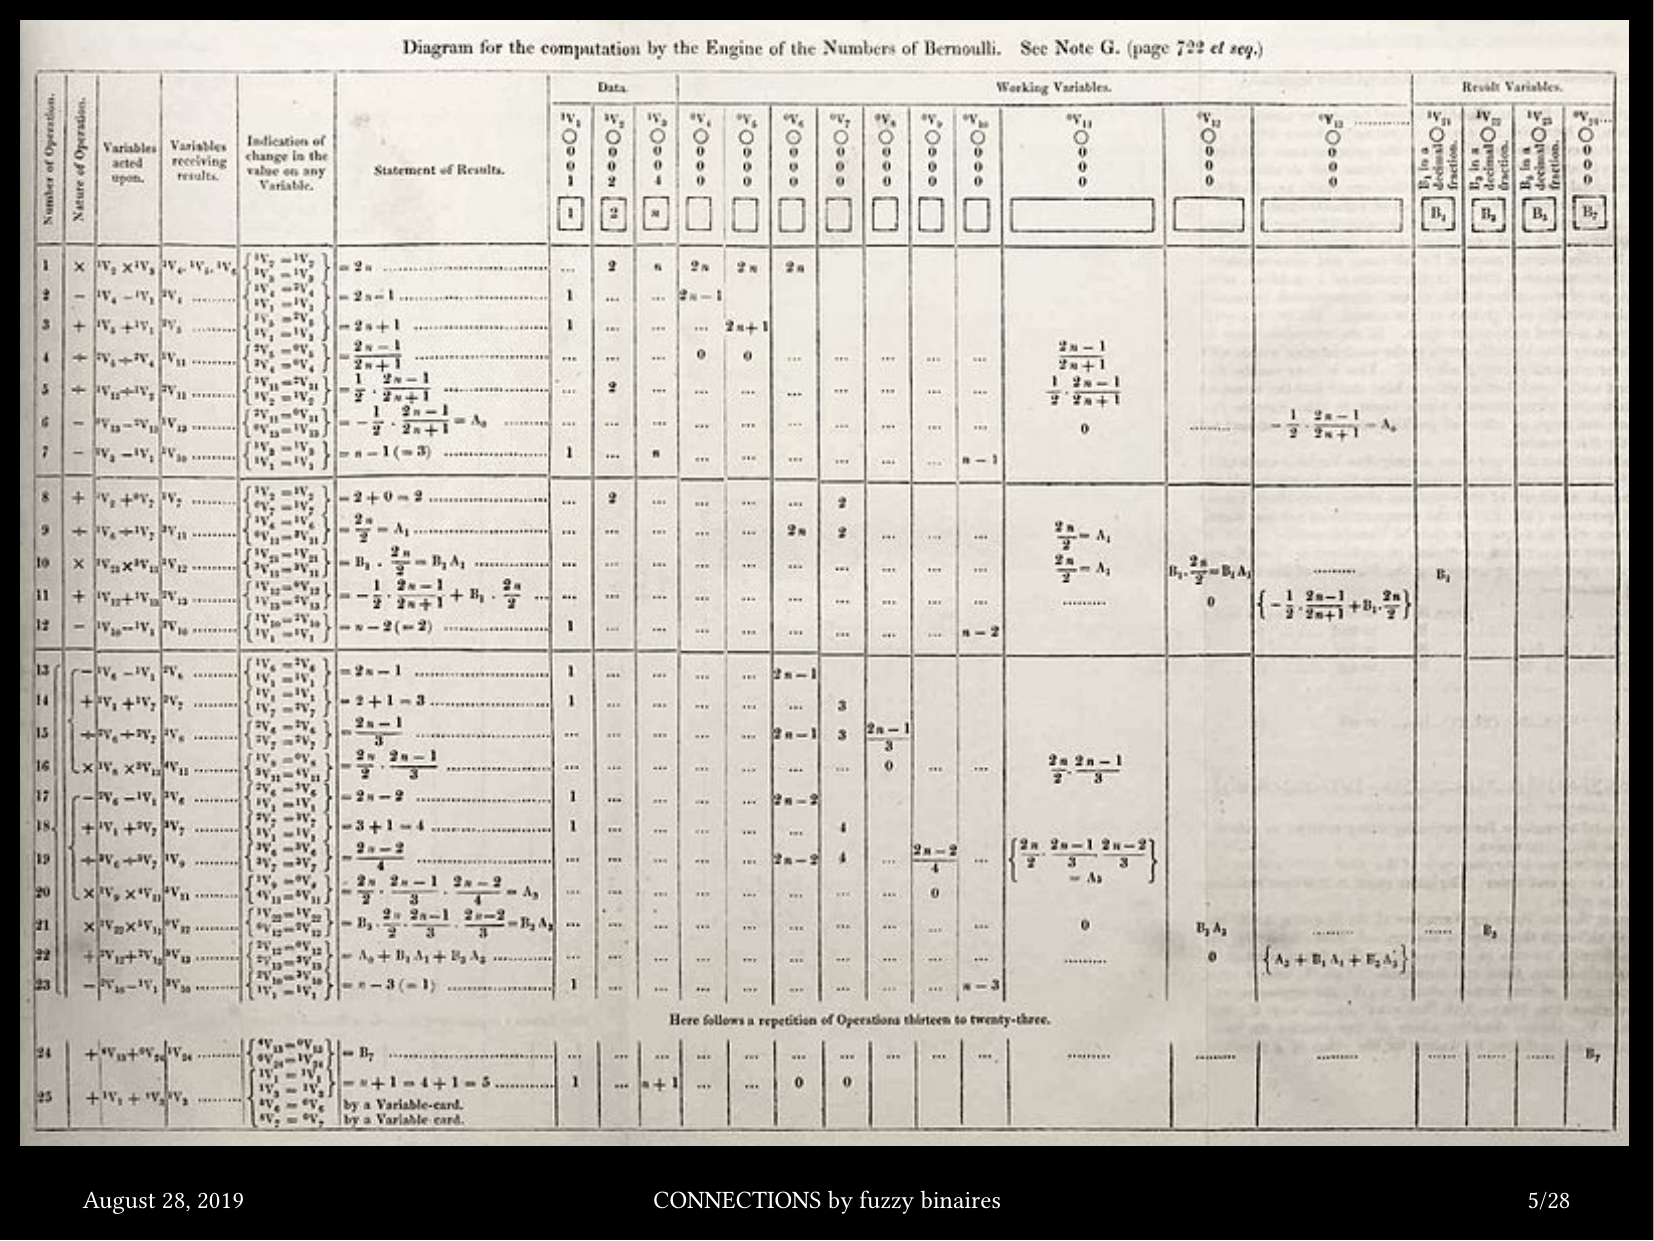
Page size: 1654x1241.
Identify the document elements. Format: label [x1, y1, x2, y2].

picture [20, 20, 1629, 1146]
